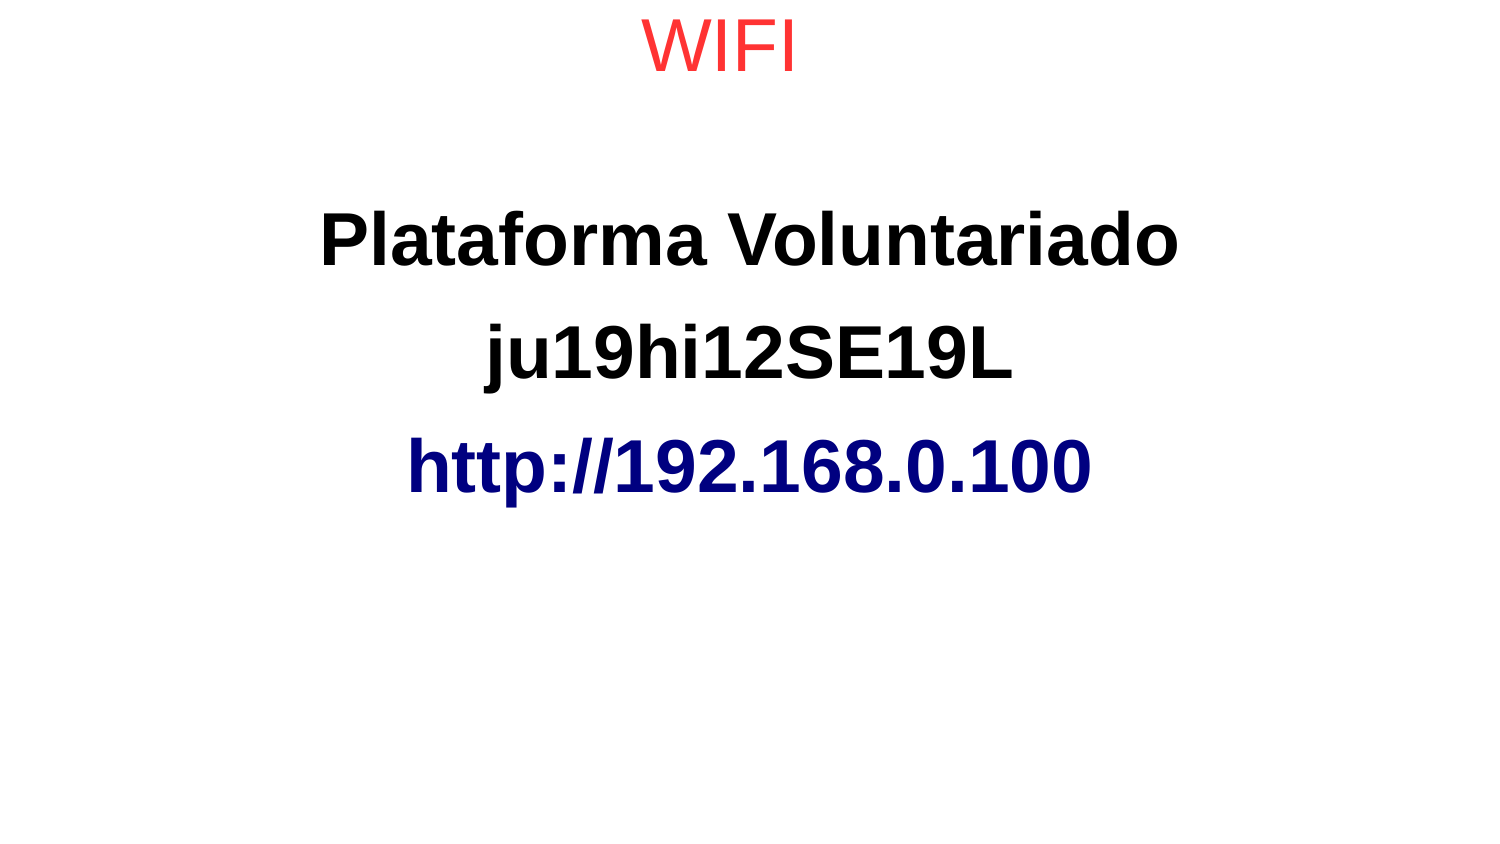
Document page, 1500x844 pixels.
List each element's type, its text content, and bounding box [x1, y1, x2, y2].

title WIFI [22, 3, 1486, 88]
list Plataforma Voluntariado ju19hi12SE19L http://192.168.0.100 [75, 197, 1425, 687]
